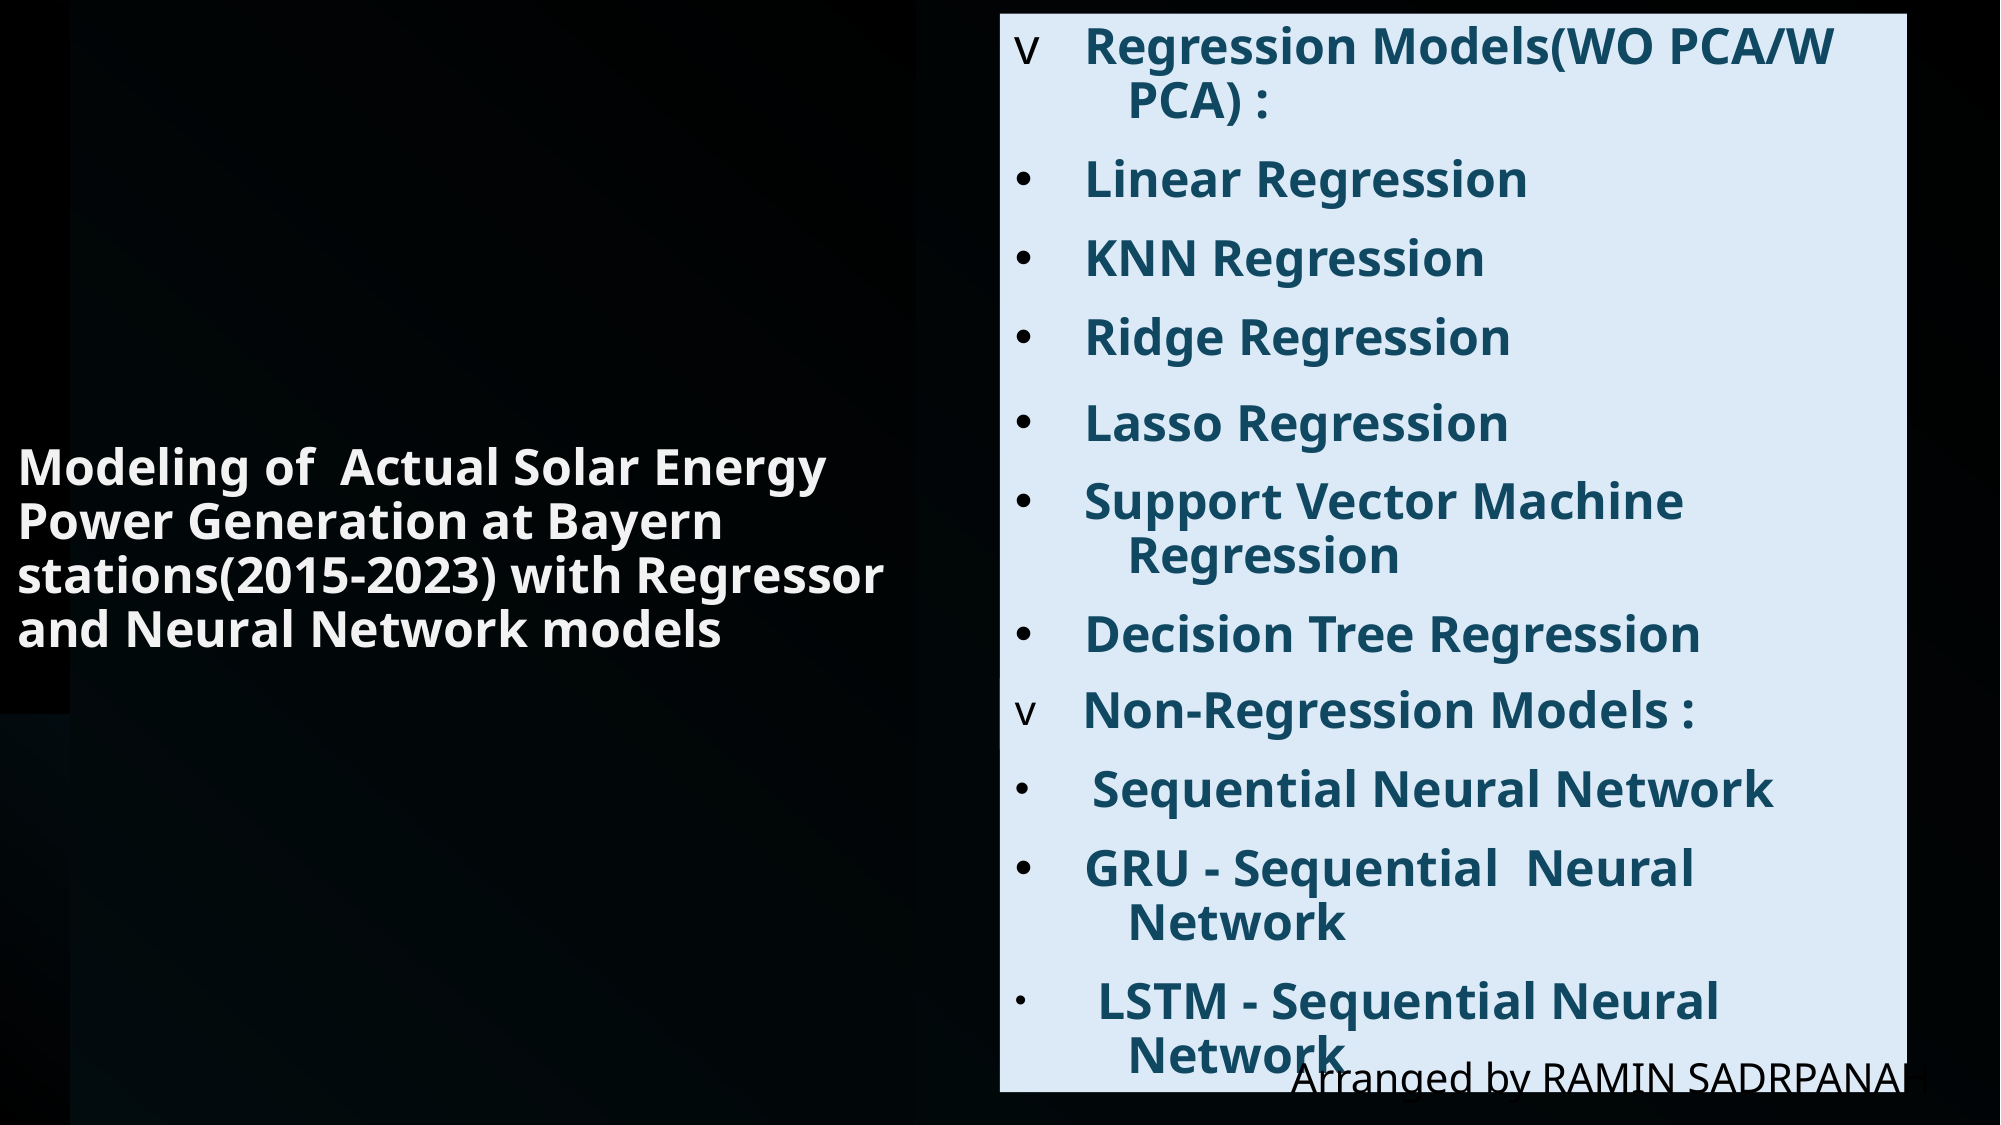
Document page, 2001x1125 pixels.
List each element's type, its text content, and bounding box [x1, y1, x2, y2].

list Arranged by RAMIN SADRPANAH [1275, 1050, 1986, 1112]
text_box Regression Models(WO PCA/W PCA) : Linear Regression KNN Regression Ridge Regression Lasso Regression Support Vector Machine Regression Decision Tree Regression Random Forest Regression [999, 13, 1907, 649]
text_box [0, 0, 2000, 1125]
text_box Modeling of Actual Solar Energy Power Generation at Bayern stations(2015-2023) with Regressor and Neural Network models [2, 295, 936, 805]
text_box Non-Regression Models : Sequential Neural Network GRU - Sequential Neural Network LSTM - Sequential Neural Network [999, 678, 1907, 988]
